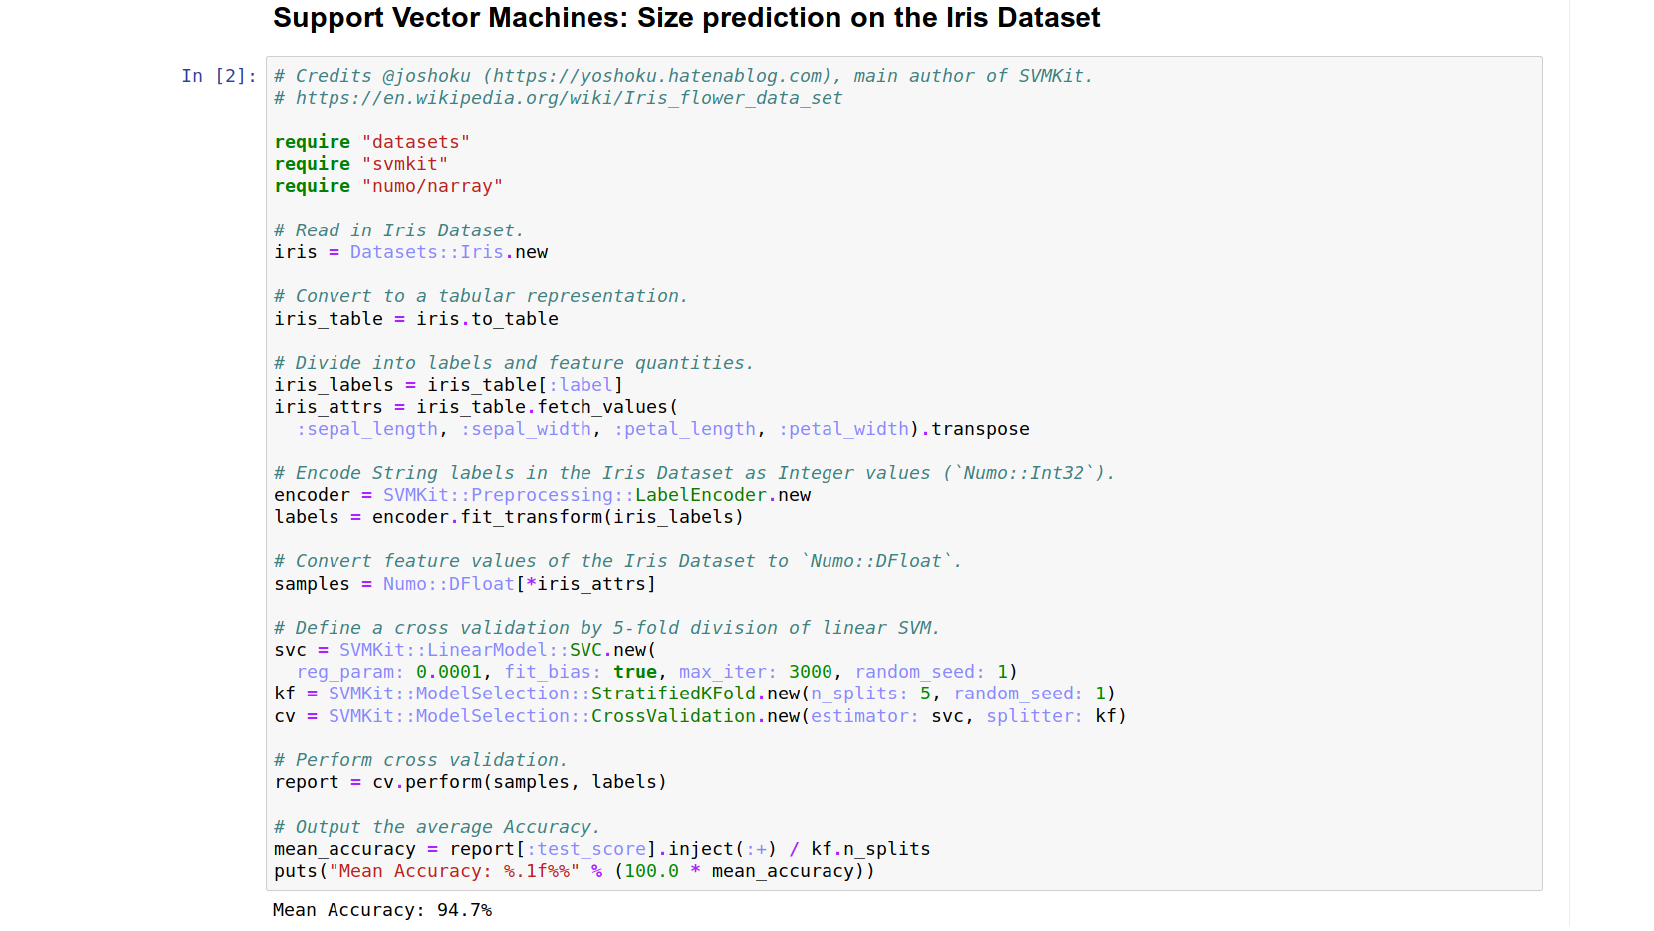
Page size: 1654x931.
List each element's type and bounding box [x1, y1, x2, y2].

picture [89, 0, 1570, 927]
